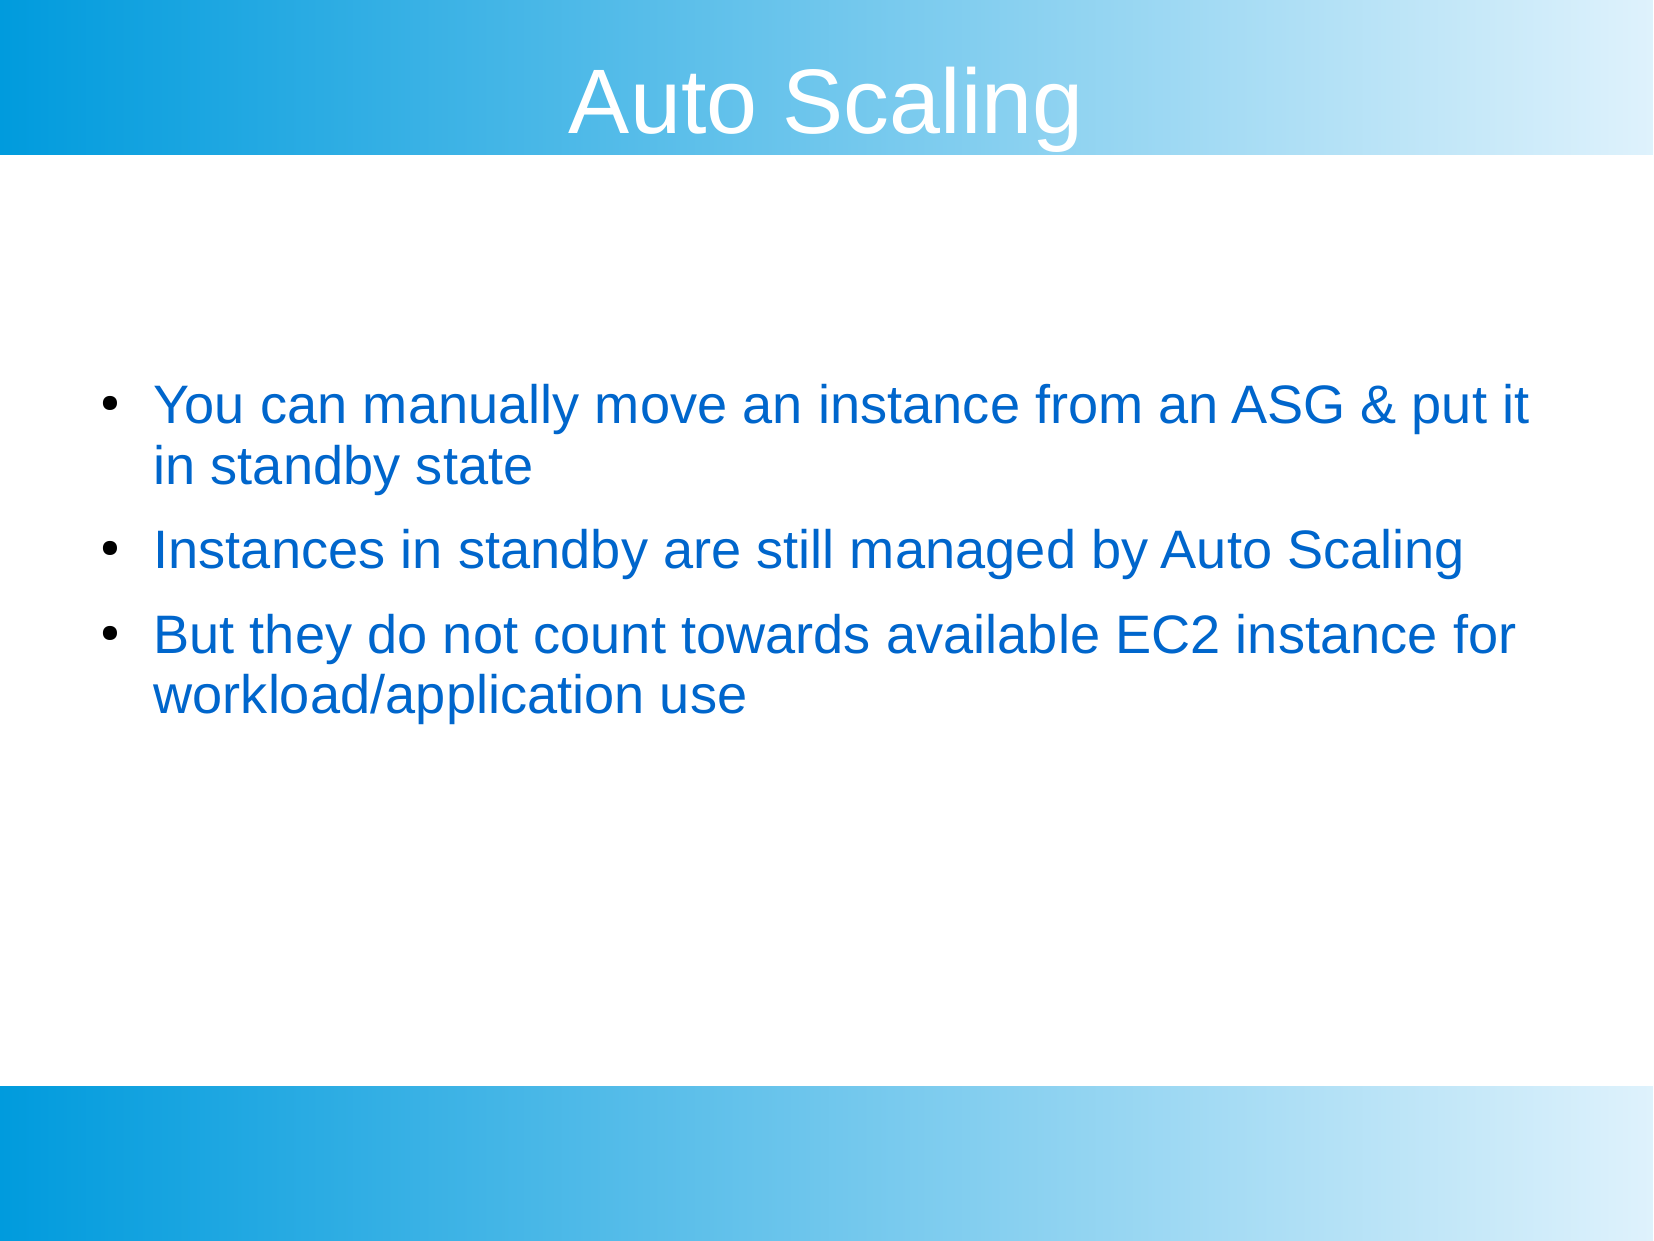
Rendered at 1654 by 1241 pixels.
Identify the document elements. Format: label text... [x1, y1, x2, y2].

title Auto Scaling [82, 49, 1571, 155]
list You can manually move an instance from an ASG & put it in standby state Instances in standby are still managed by Auto Scaling But they do not count towards available EC2 instance for workload/application use [82, 290, 1571, 1010]
